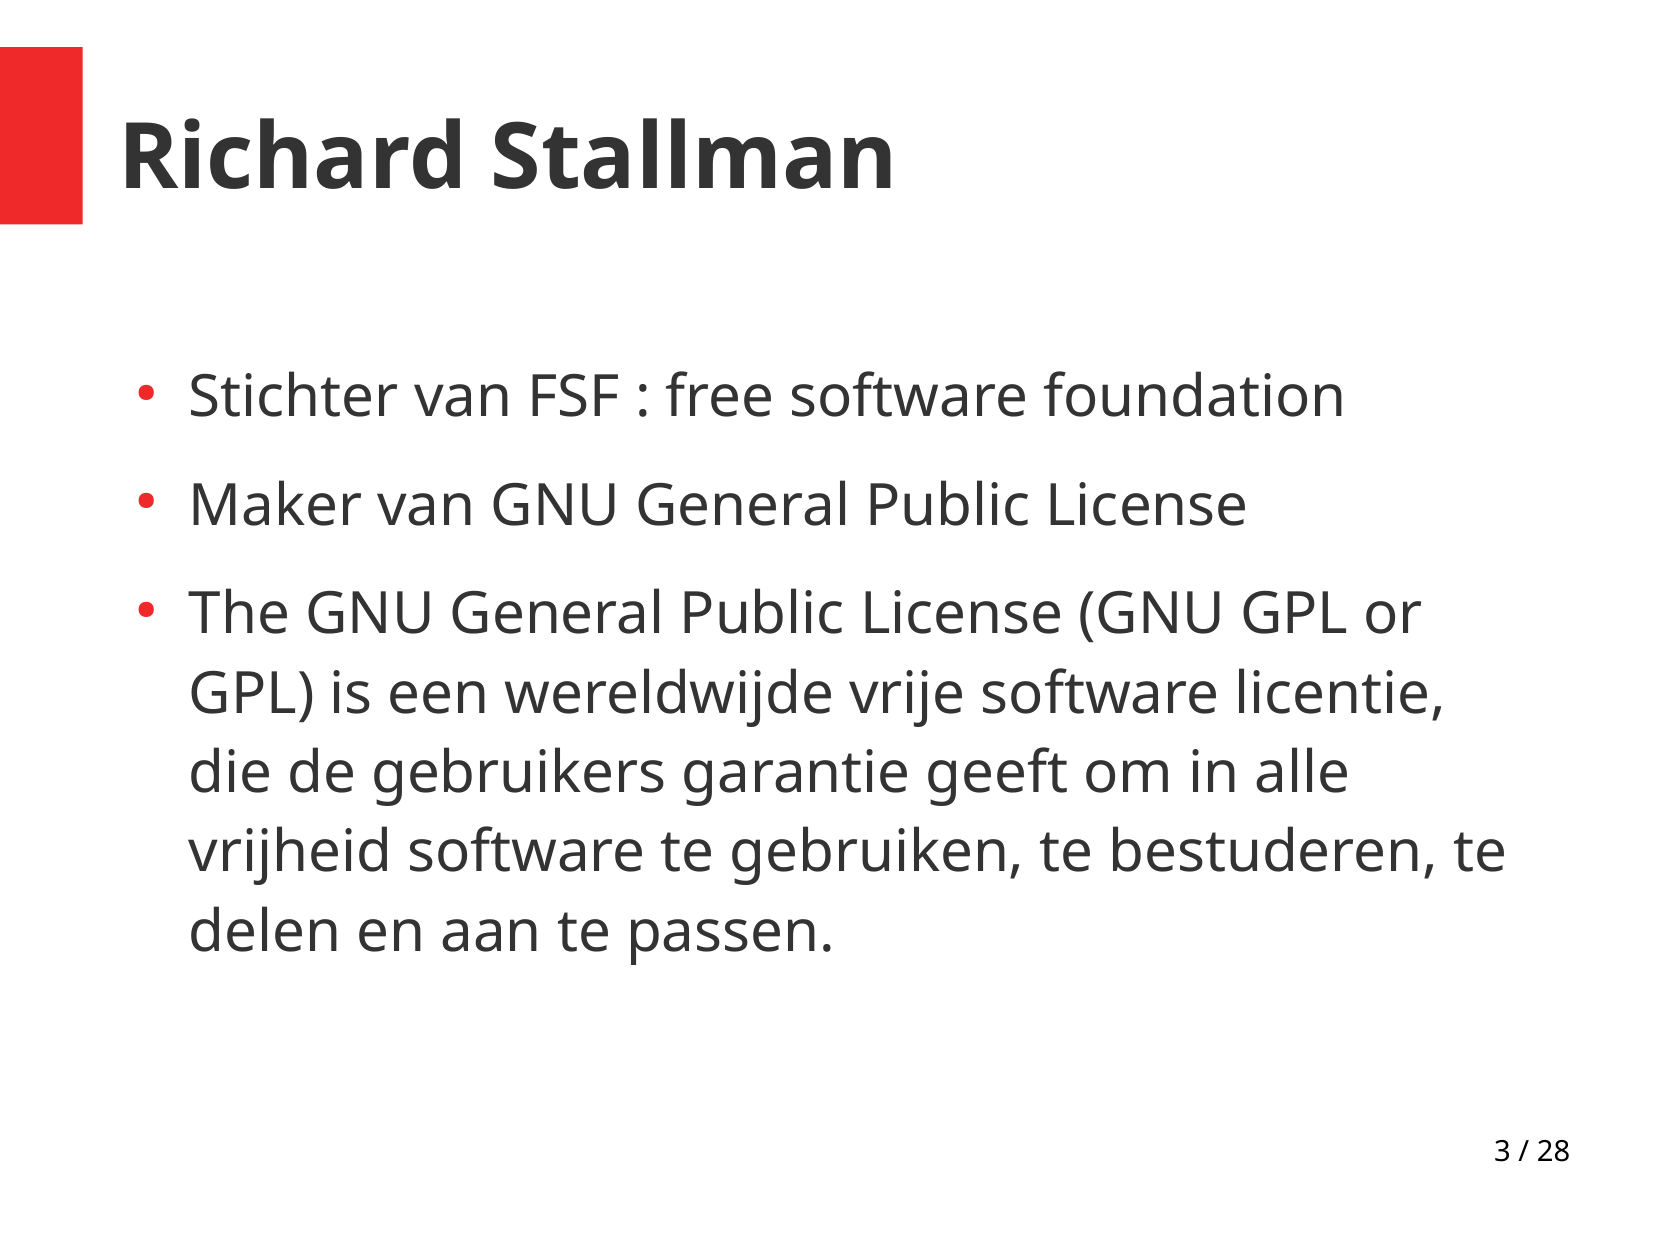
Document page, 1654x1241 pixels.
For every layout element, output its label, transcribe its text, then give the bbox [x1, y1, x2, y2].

list Stichter van FSF : free software foundation Maker van GNU General Public License The GNU General Public License (GNU GPL or GPL) is een wereldwijde vrije software licentie, die de gebruikers garantie geeft om in alle vrijheid software te gebruiken, te bestuderen, te delen en aan te passen. [118, 354, 1535, 1074]
title Richard Stallman [118, 49, 1571, 257]
